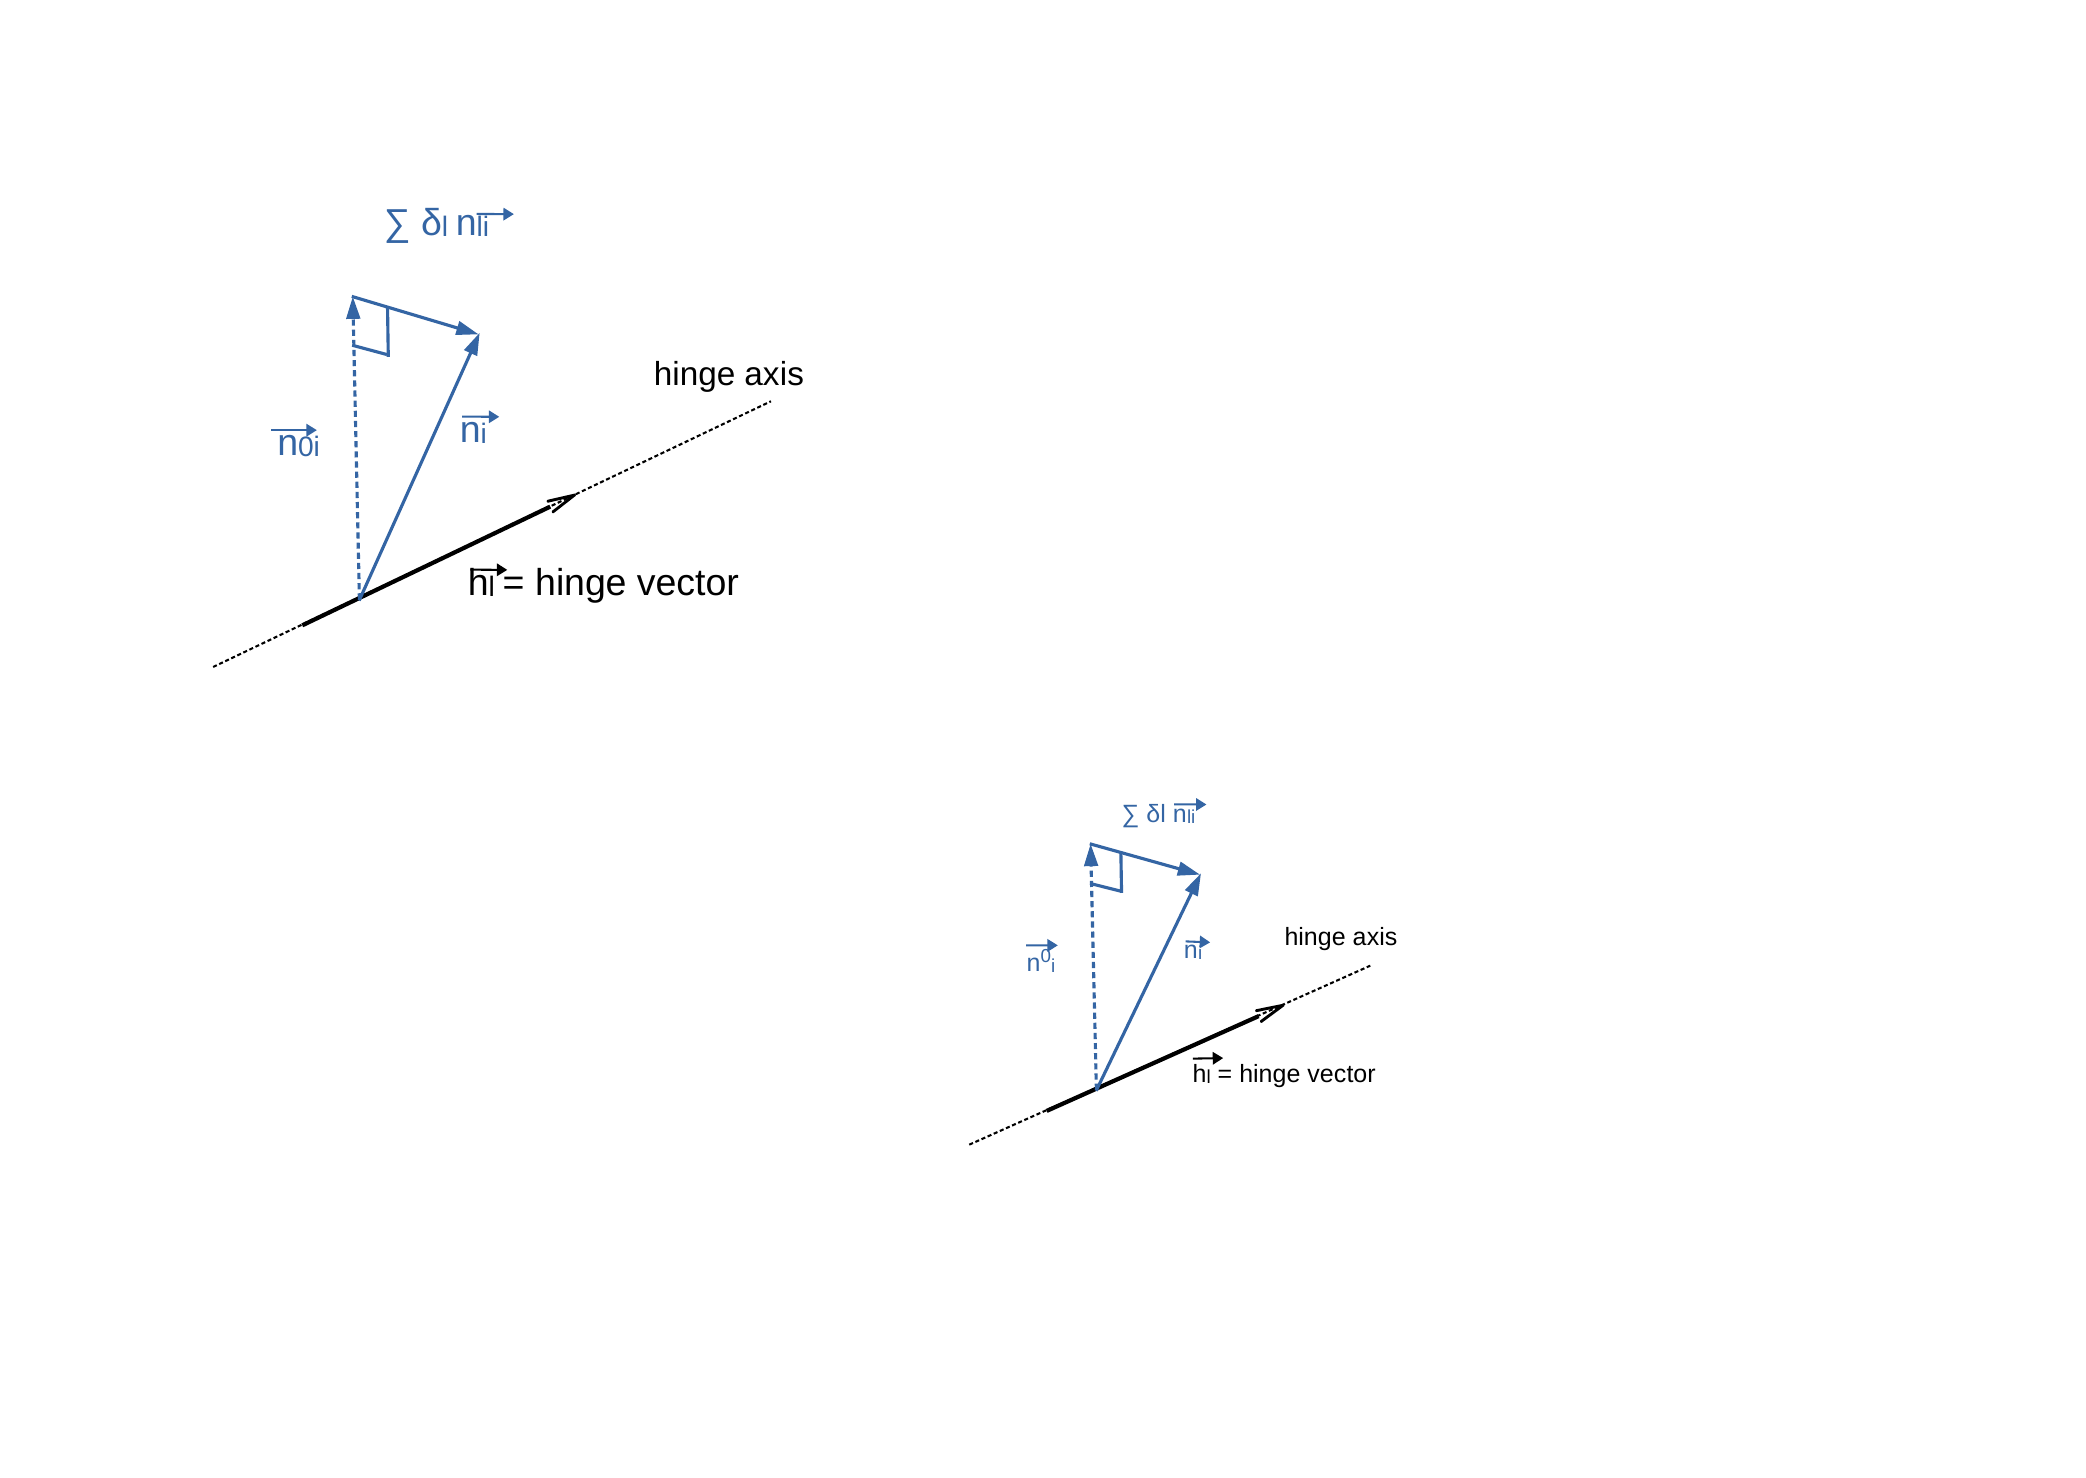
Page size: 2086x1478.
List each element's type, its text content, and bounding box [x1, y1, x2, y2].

text_box n0i [262, 413, 349, 508]
text_box n0i [1011, 938, 1082, 1012]
text_box hinge axis [639, 348, 834, 401]
text_box ∑ δl nli [369, 193, 530, 290]
text_box hinge axis [1269, 915, 1440, 979]
text_box ni [1169, 928, 1227, 999]
text_box ni [445, 400, 513, 495]
text_box hl = hinge vector [453, 553, 812, 648]
text_box hl = hinge vector [1177, 1052, 1432, 1123]
text_box ∑ δl nli [1106, 792, 1231, 863]
